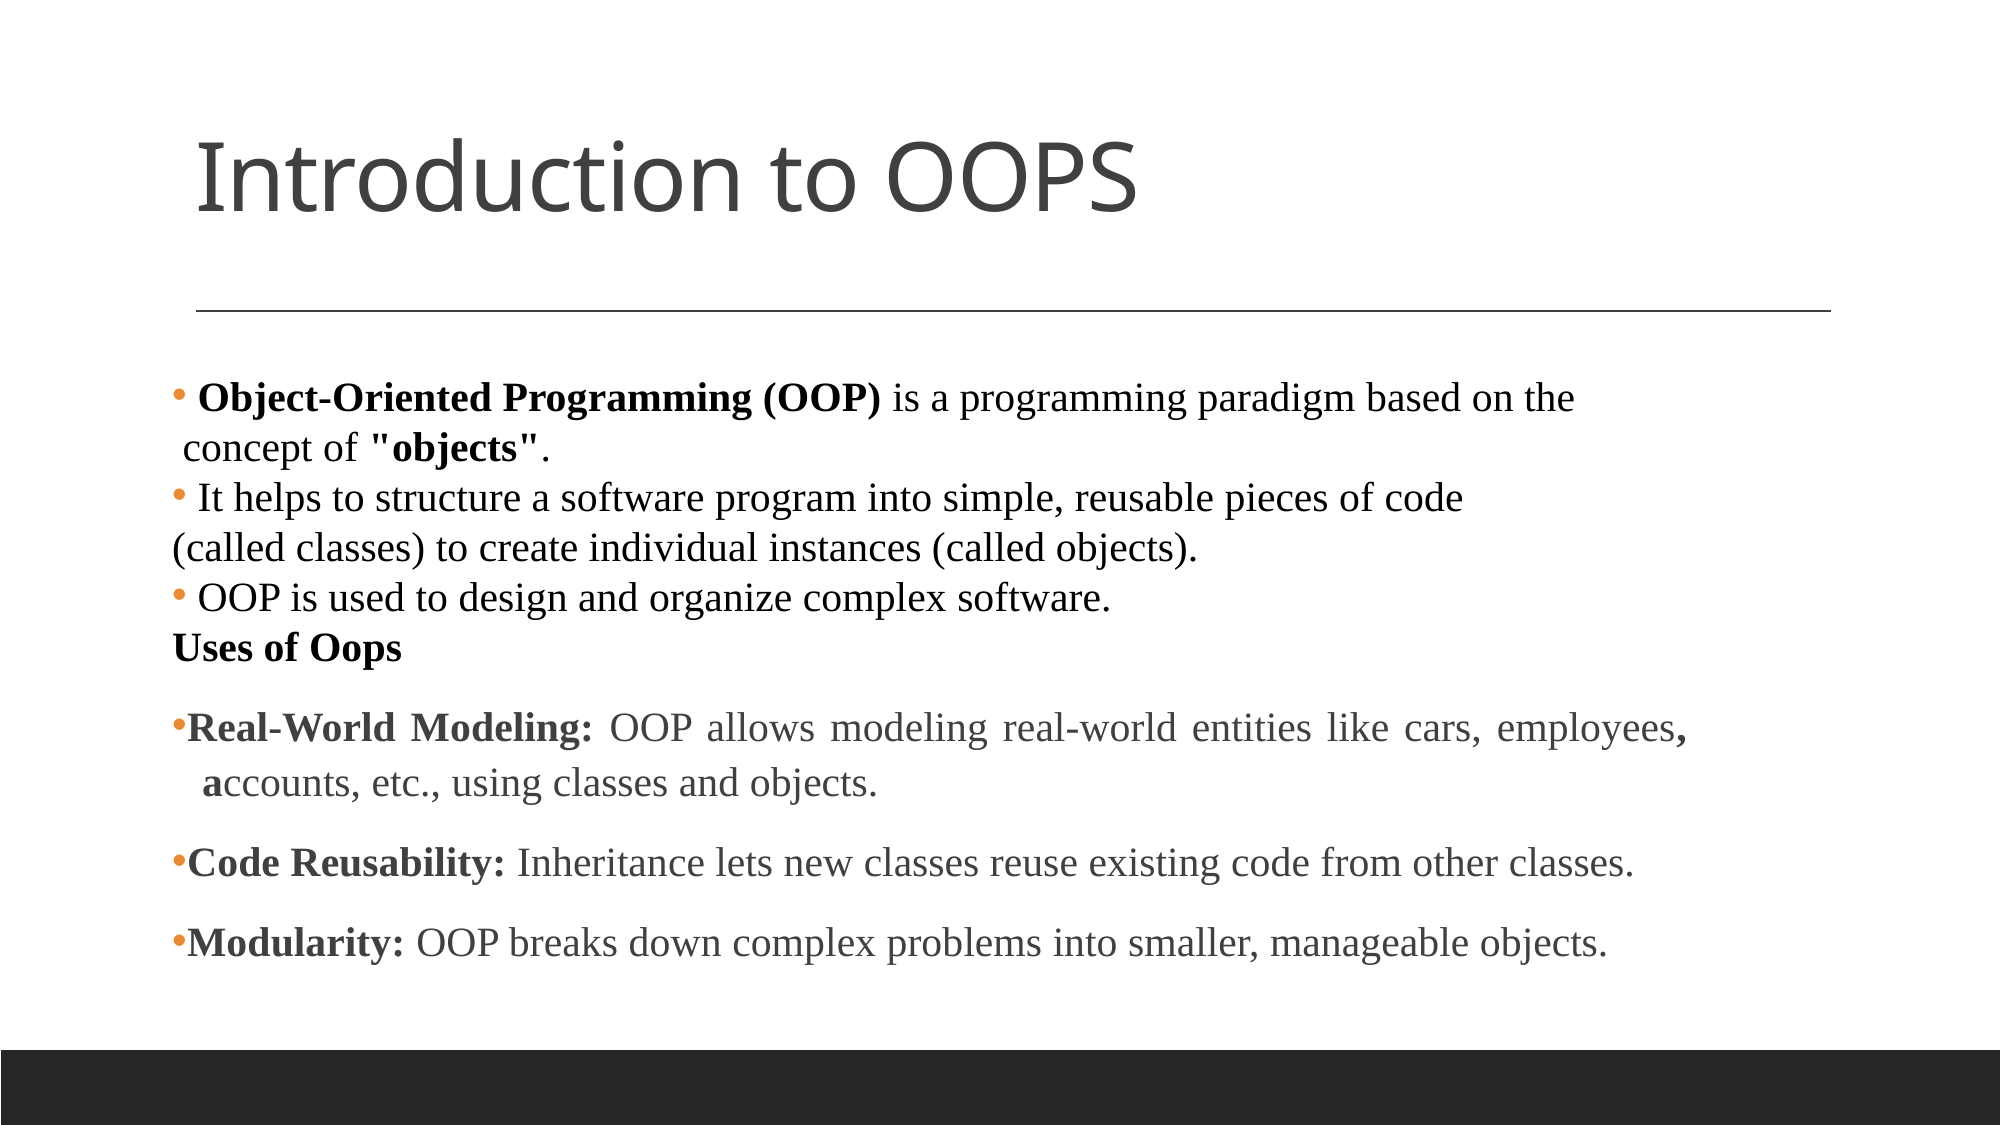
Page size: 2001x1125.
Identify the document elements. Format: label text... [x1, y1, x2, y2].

title Introduction to OOPS [180, 47, 1831, 240]
list Object-Oriented Programming (OOP) is a programming paradigm based on the concept of "objects". It helps to structure a software program into simple, reusable pieces of code (called classes) to create individual instances (called objects). OOP is used to design and organize complex software. Uses of Oops Real-World Modeling: OOP allows modeling real-world entities like cars, employees, accounts, etc., using classes and objects. Code Reusability: Inheritance lets new classes reuse existing code from other classes. Modularity: OOP breaks down complex problems into smaller, manageable objects. [157, 349, 1702, 1125]
